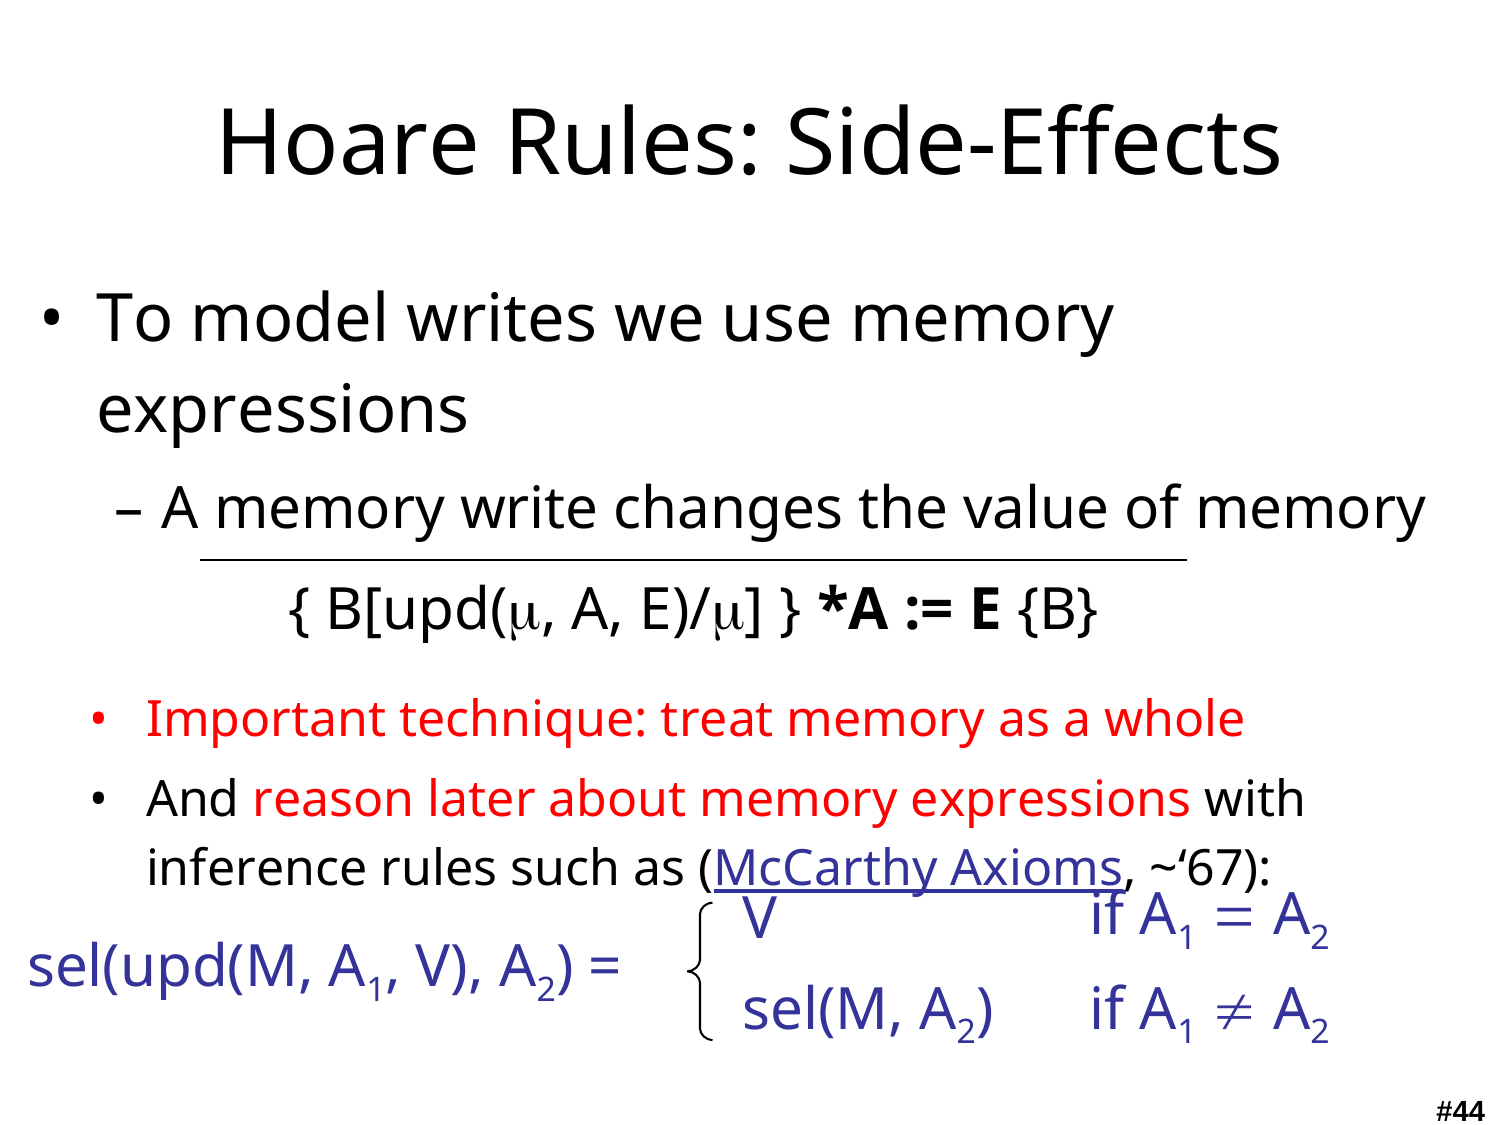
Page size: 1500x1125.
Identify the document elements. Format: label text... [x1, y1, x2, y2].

text_box if A1  A2 [1076, 873, 1475, 957]
text_box sel(upd(M, A1, V), A2) = [12, 873, 728, 1063]
text_box { B[upd(, A, E)/] } *A := E {B} [199, 559, 1188, 645]
list To model writes we use memory expressions A memory write changes the value of memory [24, 262, 1476, 438]
text_box sel(M, A2) [728, 957, 1076, 1063]
title Hoare Rules: Side-Effects [24, 45, 1476, 233]
text_box if A1  A2 [1076, 957, 1475, 1063]
text_box Important technique: treat memory as a whole And reason later about memory expressions with inference rules such as (McCarthy Axioms, ~‘67): [75, 675, 1438, 873]
text_box V [728, 873, 1076, 957]
